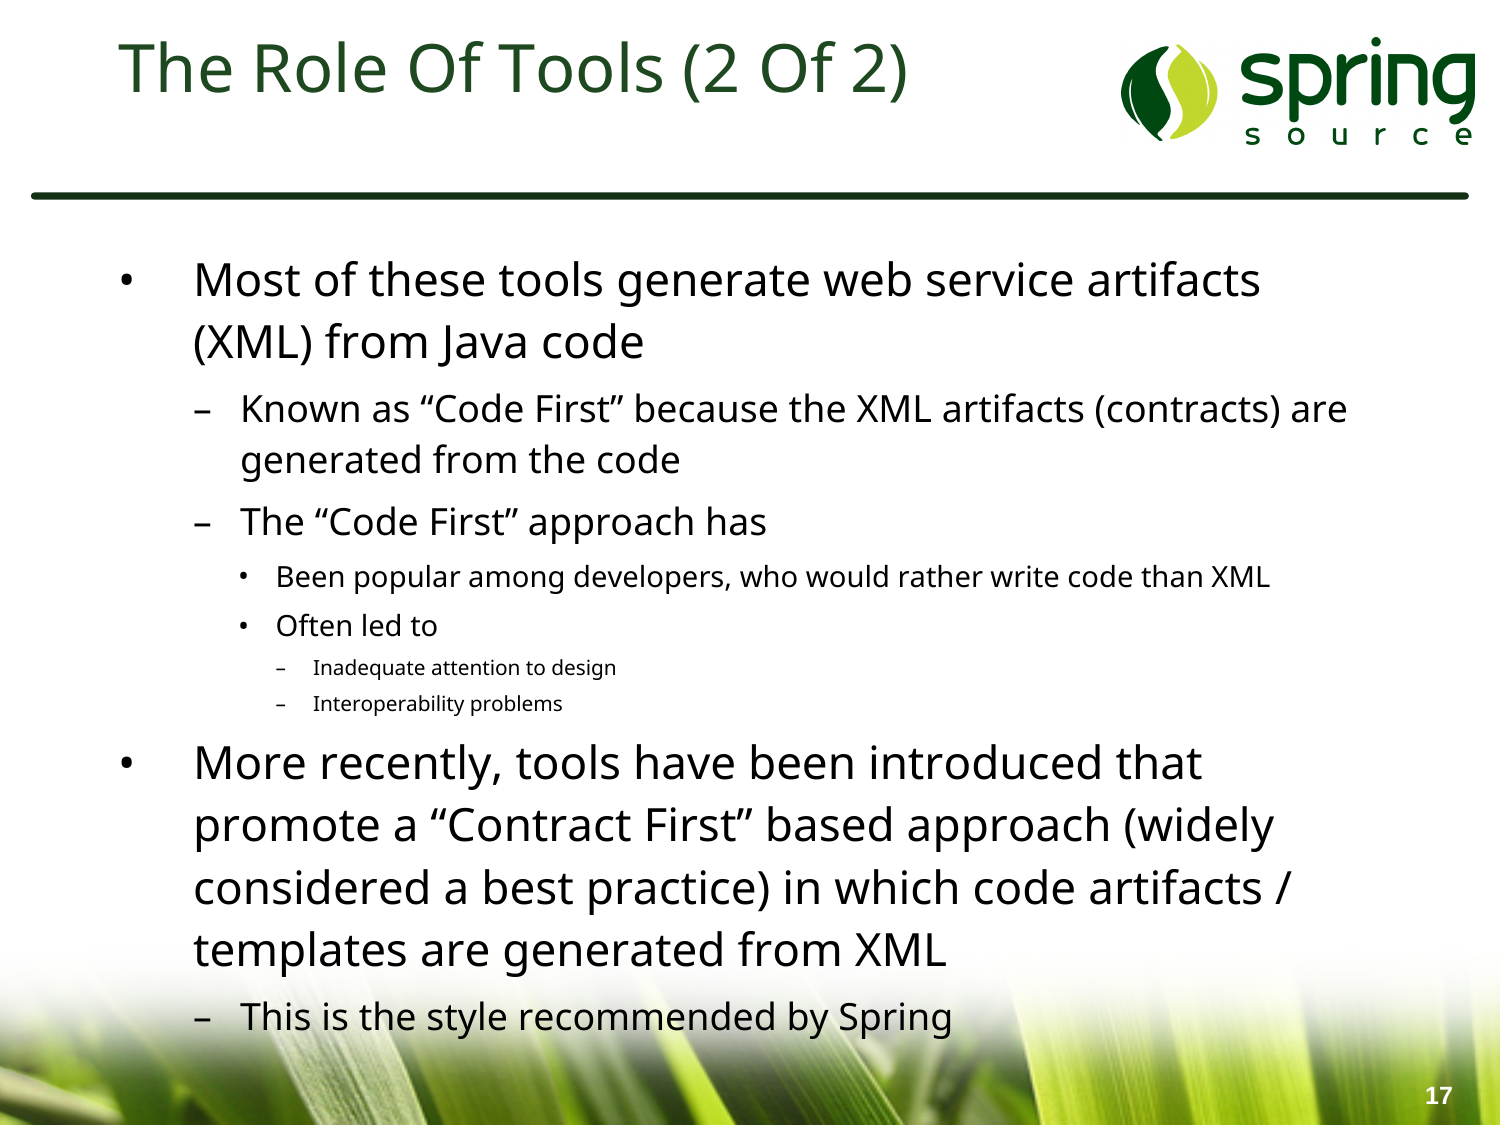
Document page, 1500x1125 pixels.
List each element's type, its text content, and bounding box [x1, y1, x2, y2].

picture [0, 944, 1500, 1125]
list Most of these tools generate web service artifacts (XML) from Java code Known as “Code First” because the XML artifacts (contracts) are generated from the code The “Code First” approach has Been popular among developers, who would rather write code than XML Often led to Inadequate attention to design Interoperability problems More recently, tools have been introduced that promote a “Contract First” based approach (widely considered a best practice) in which code artifacts / templates are generated from XML This is the style recommended by Spring [103, 239, 1395, 972]
title The Role Of Tools (2 Of 2) [104, 13, 1137, 177]
picture [1137, 37, 1475, 145]
